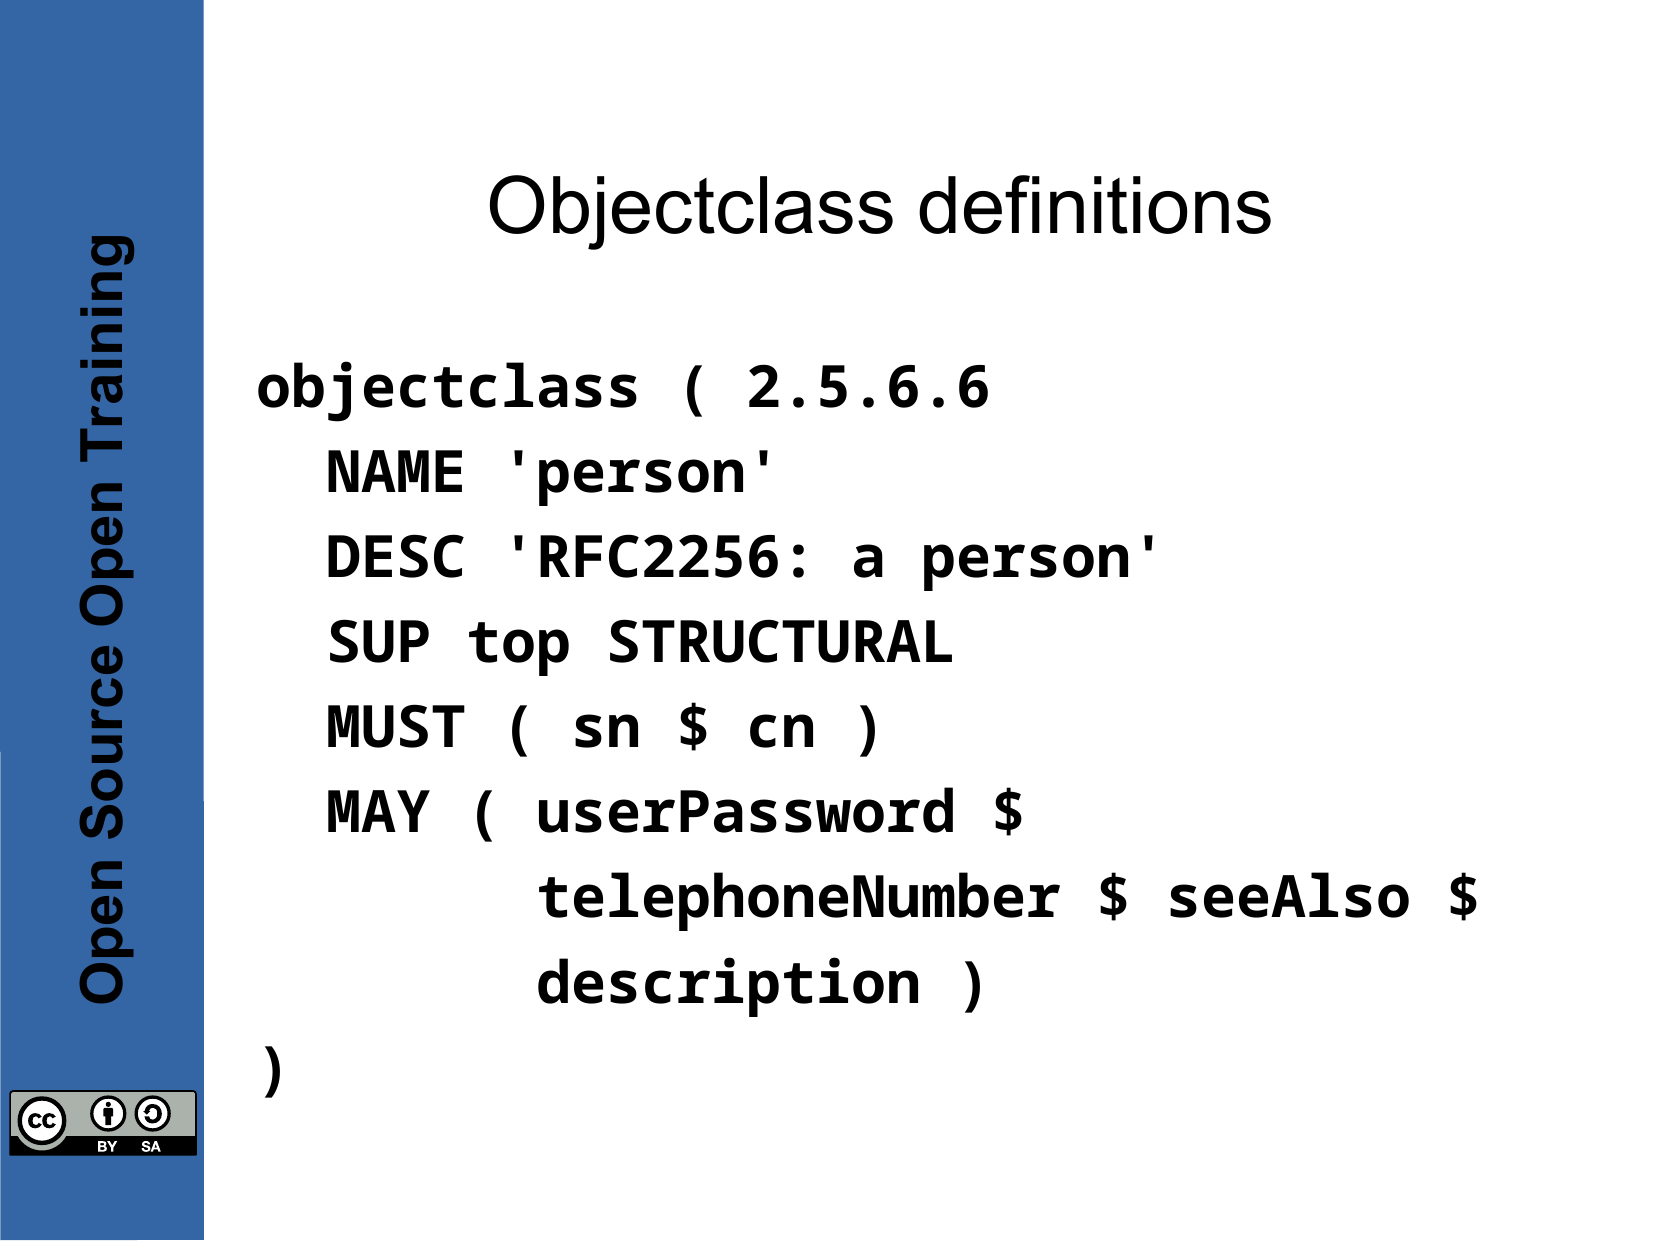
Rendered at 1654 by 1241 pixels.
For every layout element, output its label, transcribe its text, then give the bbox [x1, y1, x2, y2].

list objectclass ( 2.5.6.6 NAME 'person' DESC 'RFC2256: a person' SUP top STRUCTURAL MUST ( sn $ cn ) MAY ( userPassword $ telephoneNumber $ seeAlso $ description ) ) [238, 344, 1534, 1131]
title Objectclass definitions [227, 102, 1534, 311]
